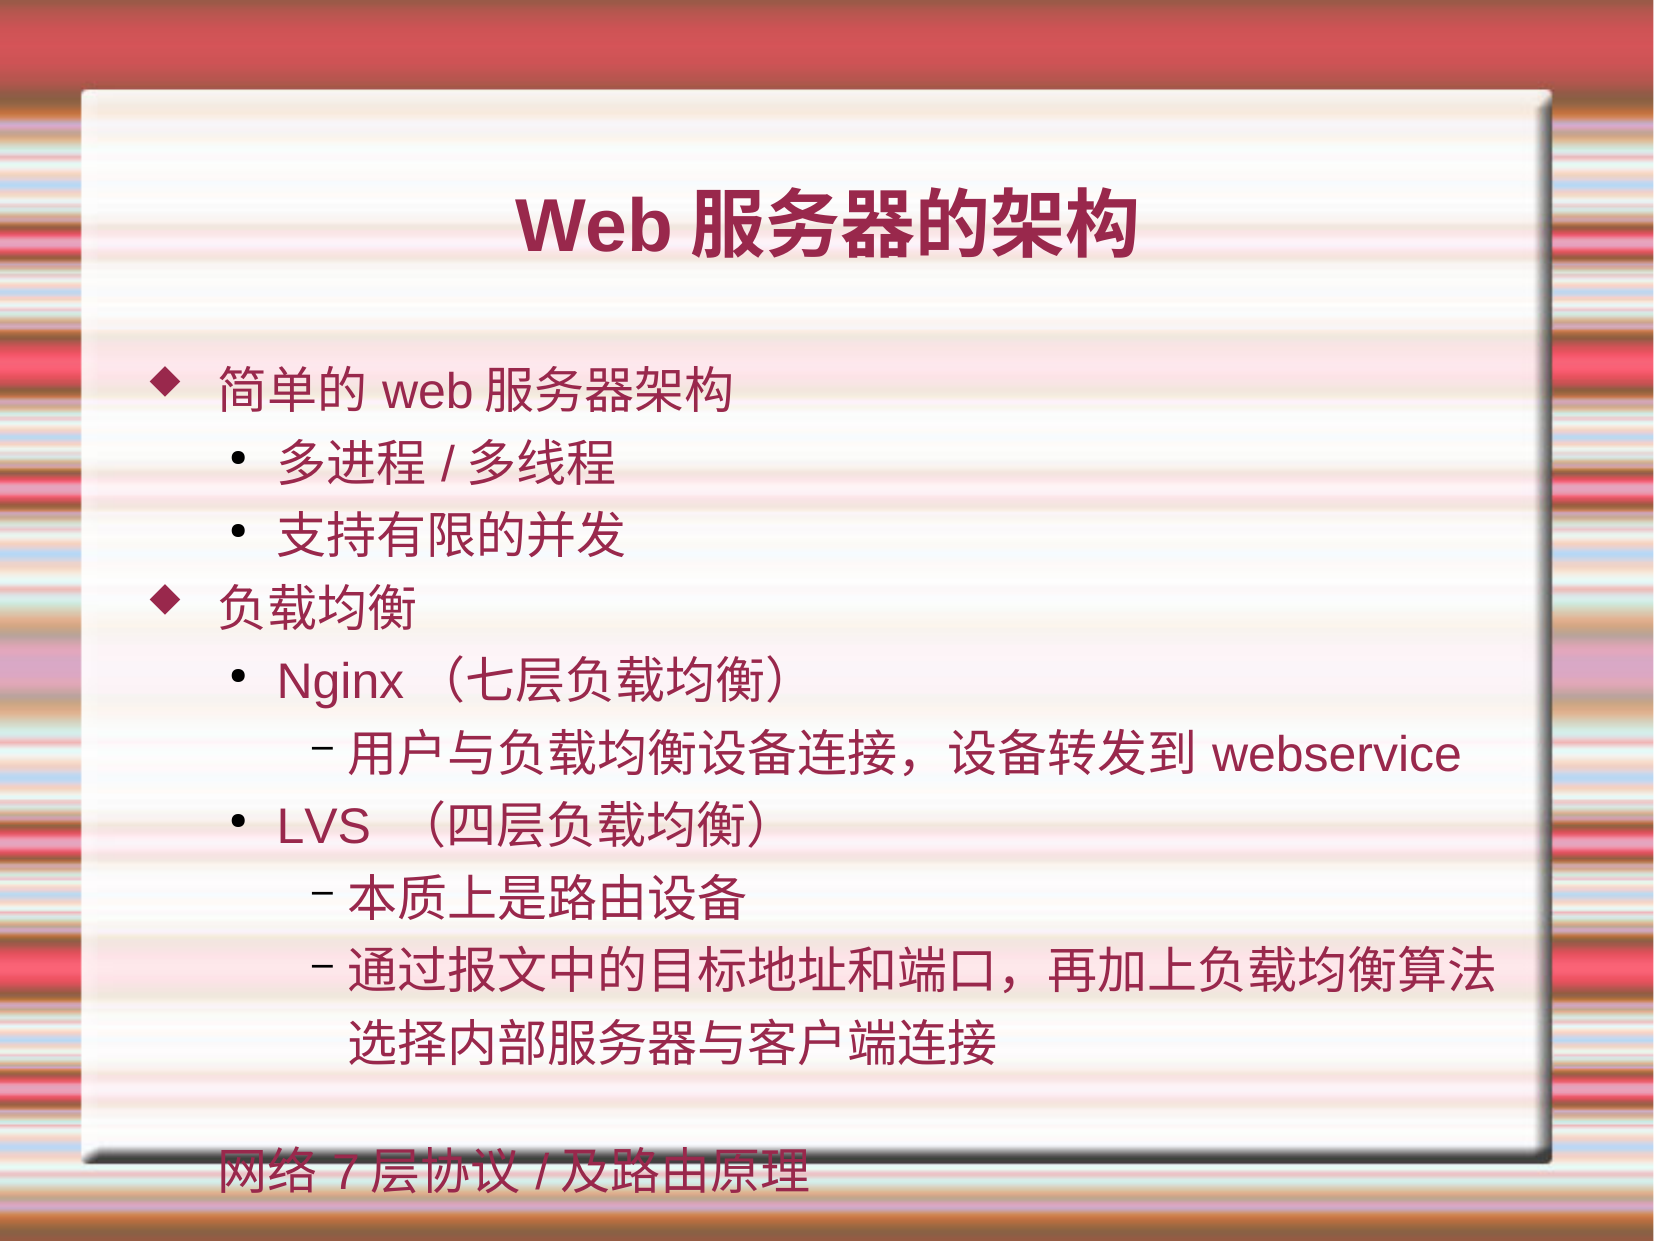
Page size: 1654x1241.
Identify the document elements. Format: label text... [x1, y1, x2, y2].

list 简单的web服务器架构 多进程/多线程 支持有限的并发 负载均衡 Nginx（七层负载均衡） 用户与负载均衡设备连接，设备转发到webservice LVS （四层负载均衡） 本质上是路由设备 通过报文中的目标地址和端口，再加上负载均衡算法 选择内部服务器与客户端连接 网络7层协议/及路由原理 [134, 350, 1516, 1132]
title Web服务器的架构 [121, 114, 1534, 322]
picture [0, 0, 1654, 1241]
